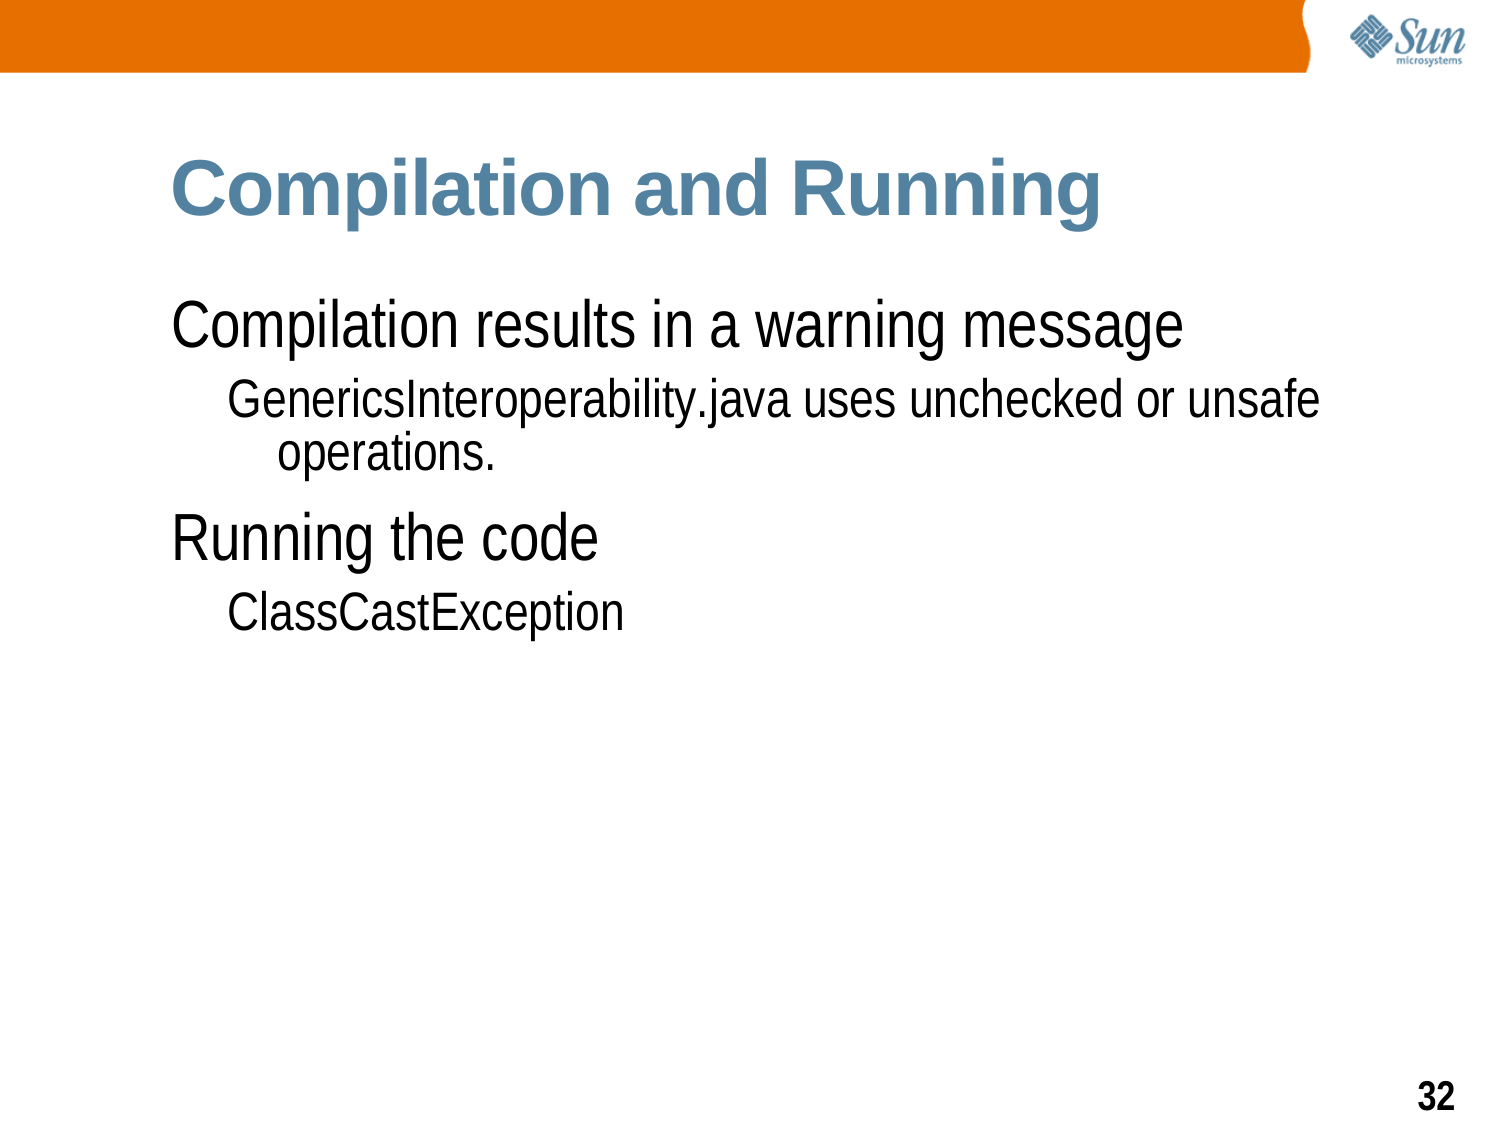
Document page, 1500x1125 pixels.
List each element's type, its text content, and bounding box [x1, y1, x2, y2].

title Compilation and Running [155, 90, 1457, 294]
picture [0, 0, 1500, 75]
list Compilation results in a warning message GenericsInteroperability.java uses unchecked or unsafe operations. Running the code ClassCastException [136, 287, 1407, 1016]
